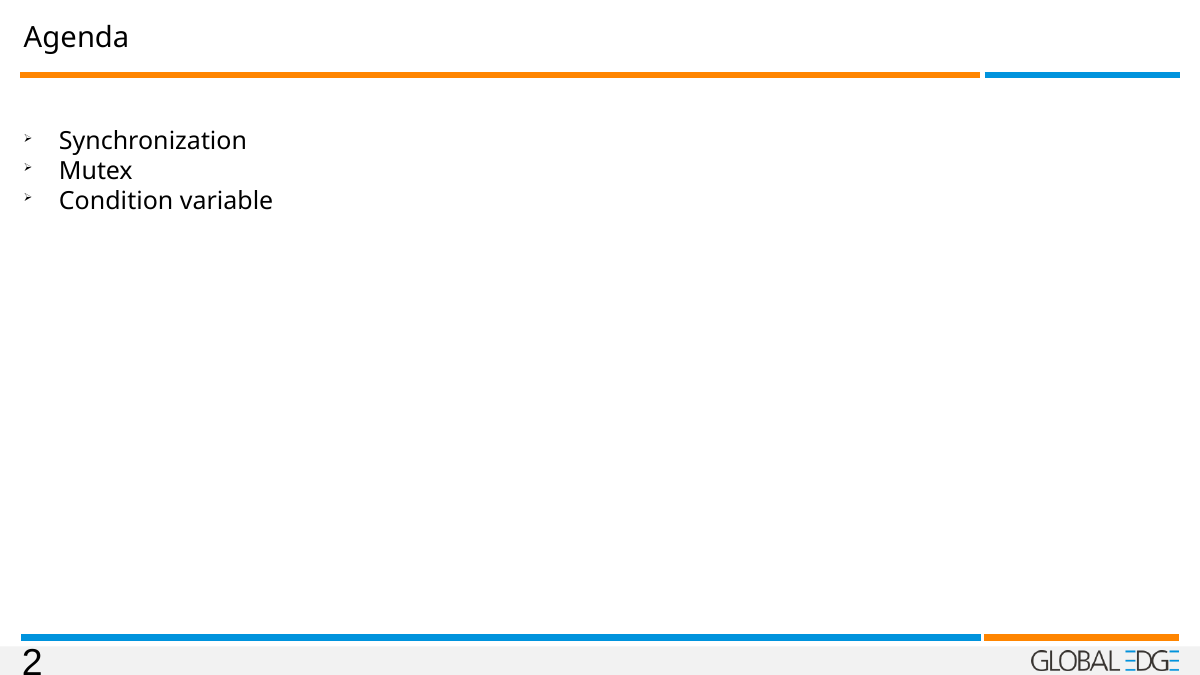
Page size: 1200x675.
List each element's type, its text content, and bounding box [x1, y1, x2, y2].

text_box Agenda [12, 9, 1088, 63]
text_box Synchronization Mutex Condition variable [23, 94, 1170, 626]
picture [1031, 650, 1179, 671]
